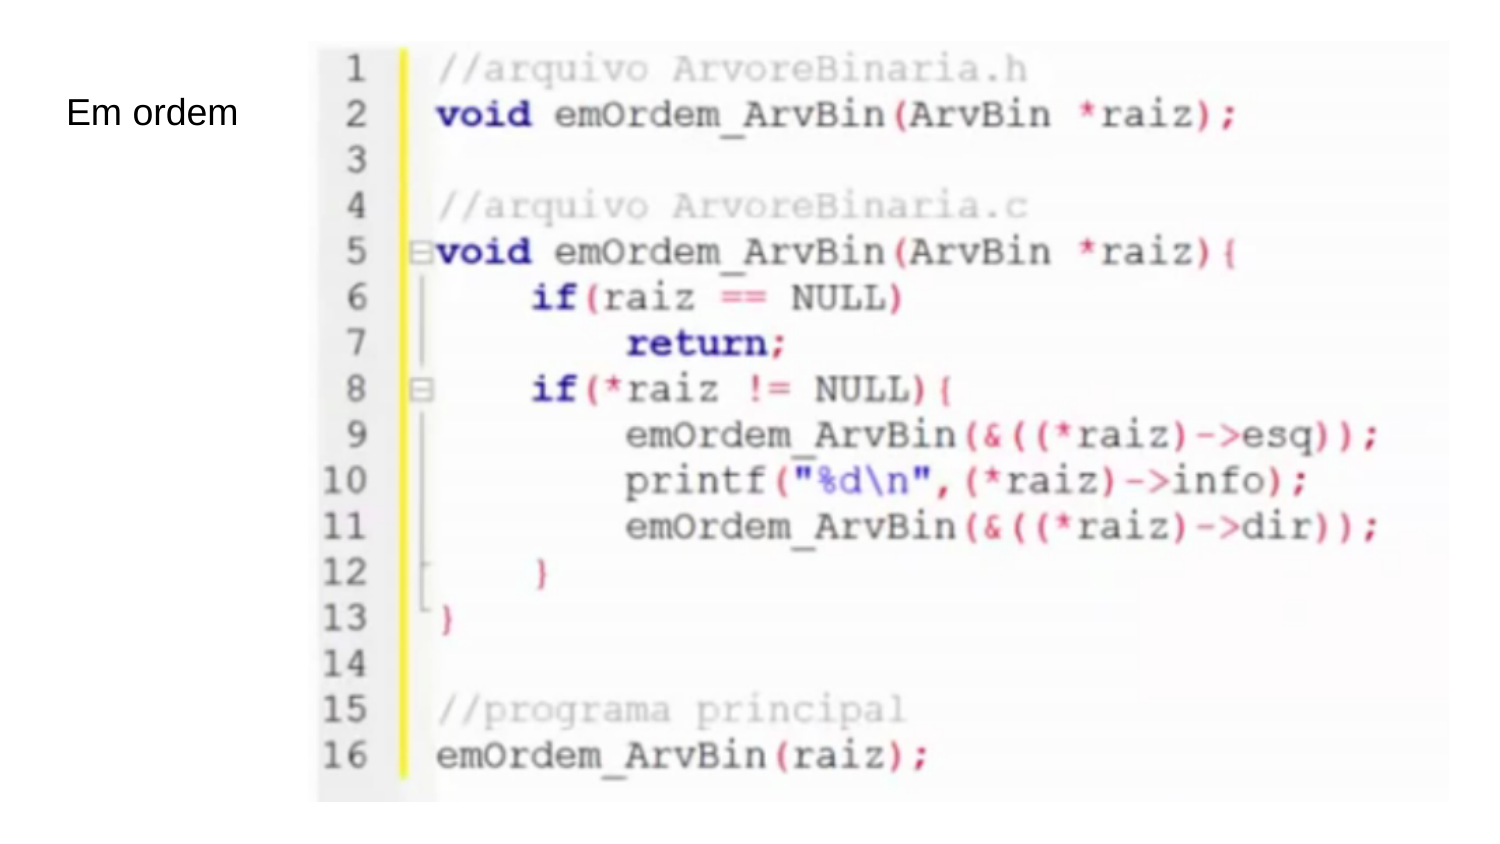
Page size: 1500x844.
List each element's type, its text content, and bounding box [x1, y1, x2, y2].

picture [308, 41, 1449, 802]
title Em ordem [51, 72, 308, 167]
